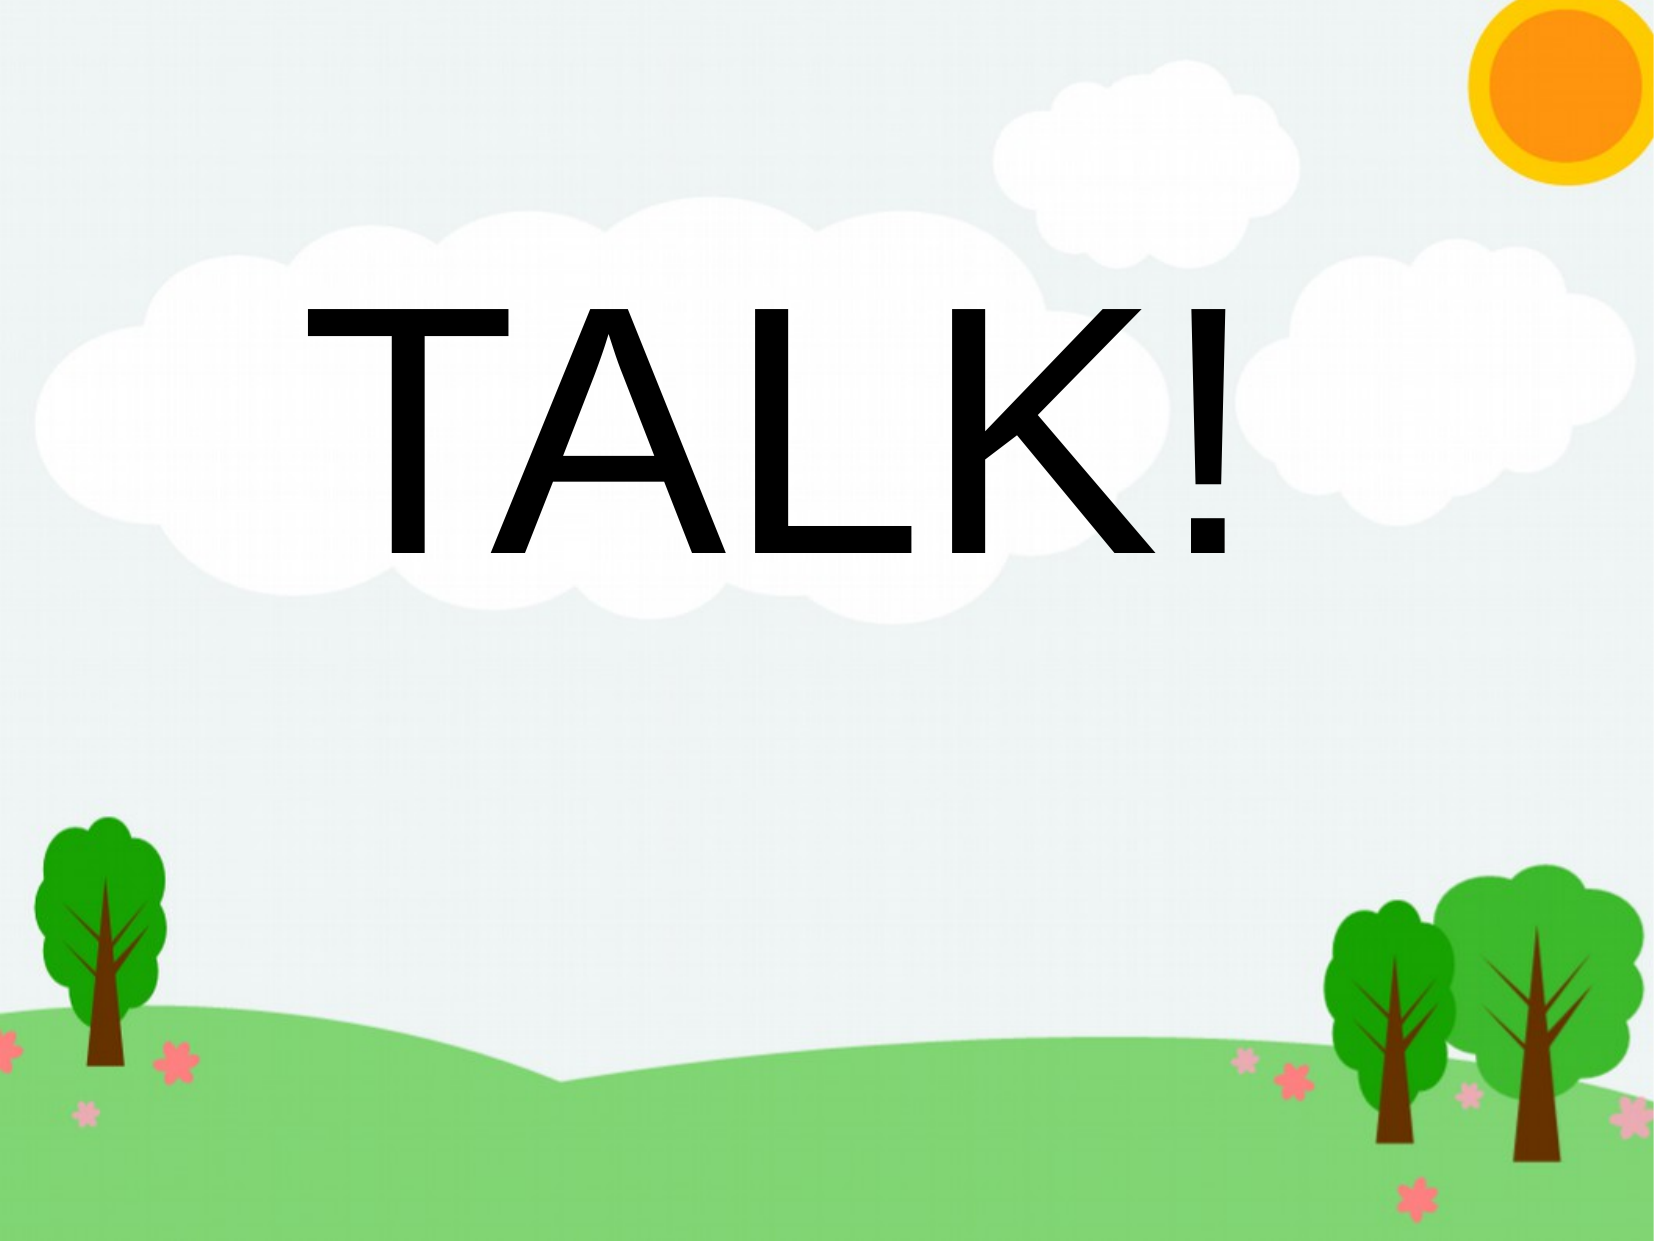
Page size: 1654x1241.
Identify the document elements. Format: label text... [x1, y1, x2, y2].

picture [0, 0, 1654, 1241]
title TALK! [47, 231, 1512, 629]
